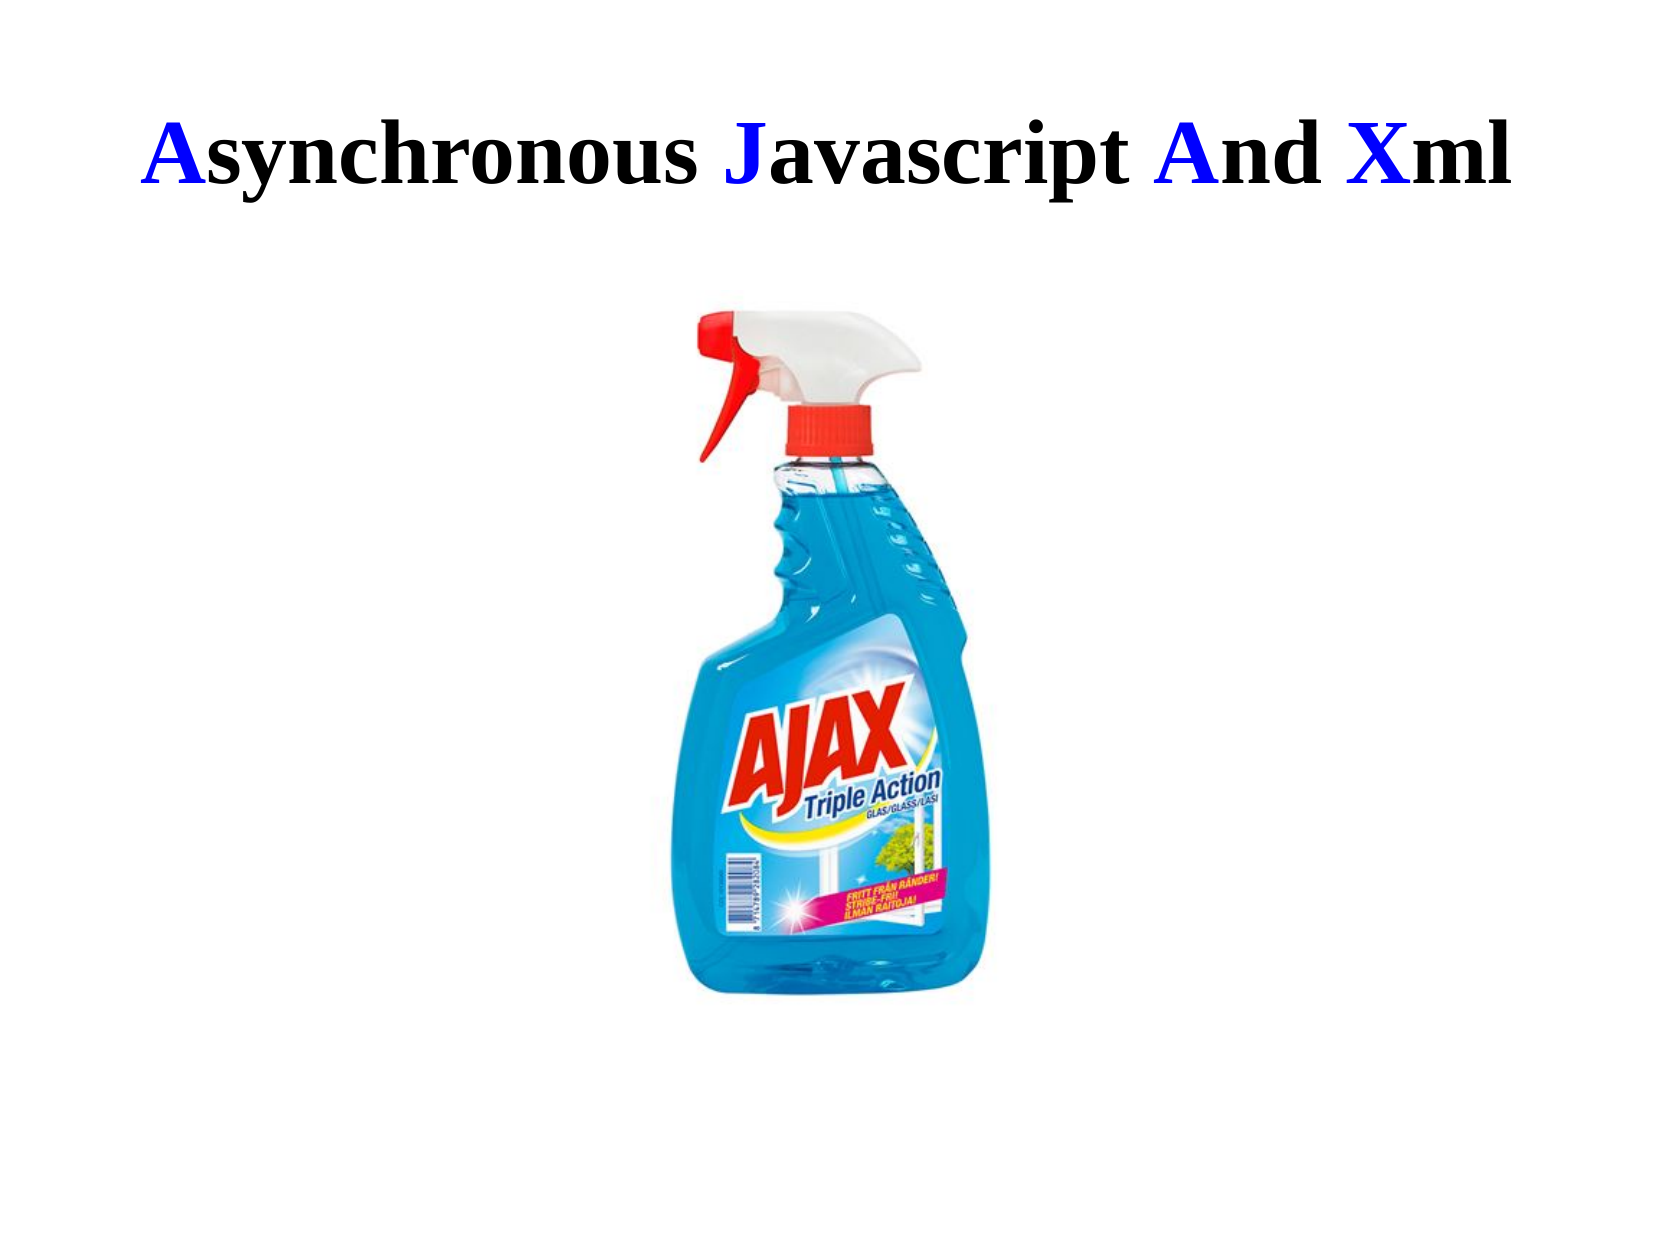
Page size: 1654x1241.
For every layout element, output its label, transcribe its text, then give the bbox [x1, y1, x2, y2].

picture [467, 290, 1187, 1010]
title Asynchronous Javascript And Xml [82, 49, 1571, 257]
